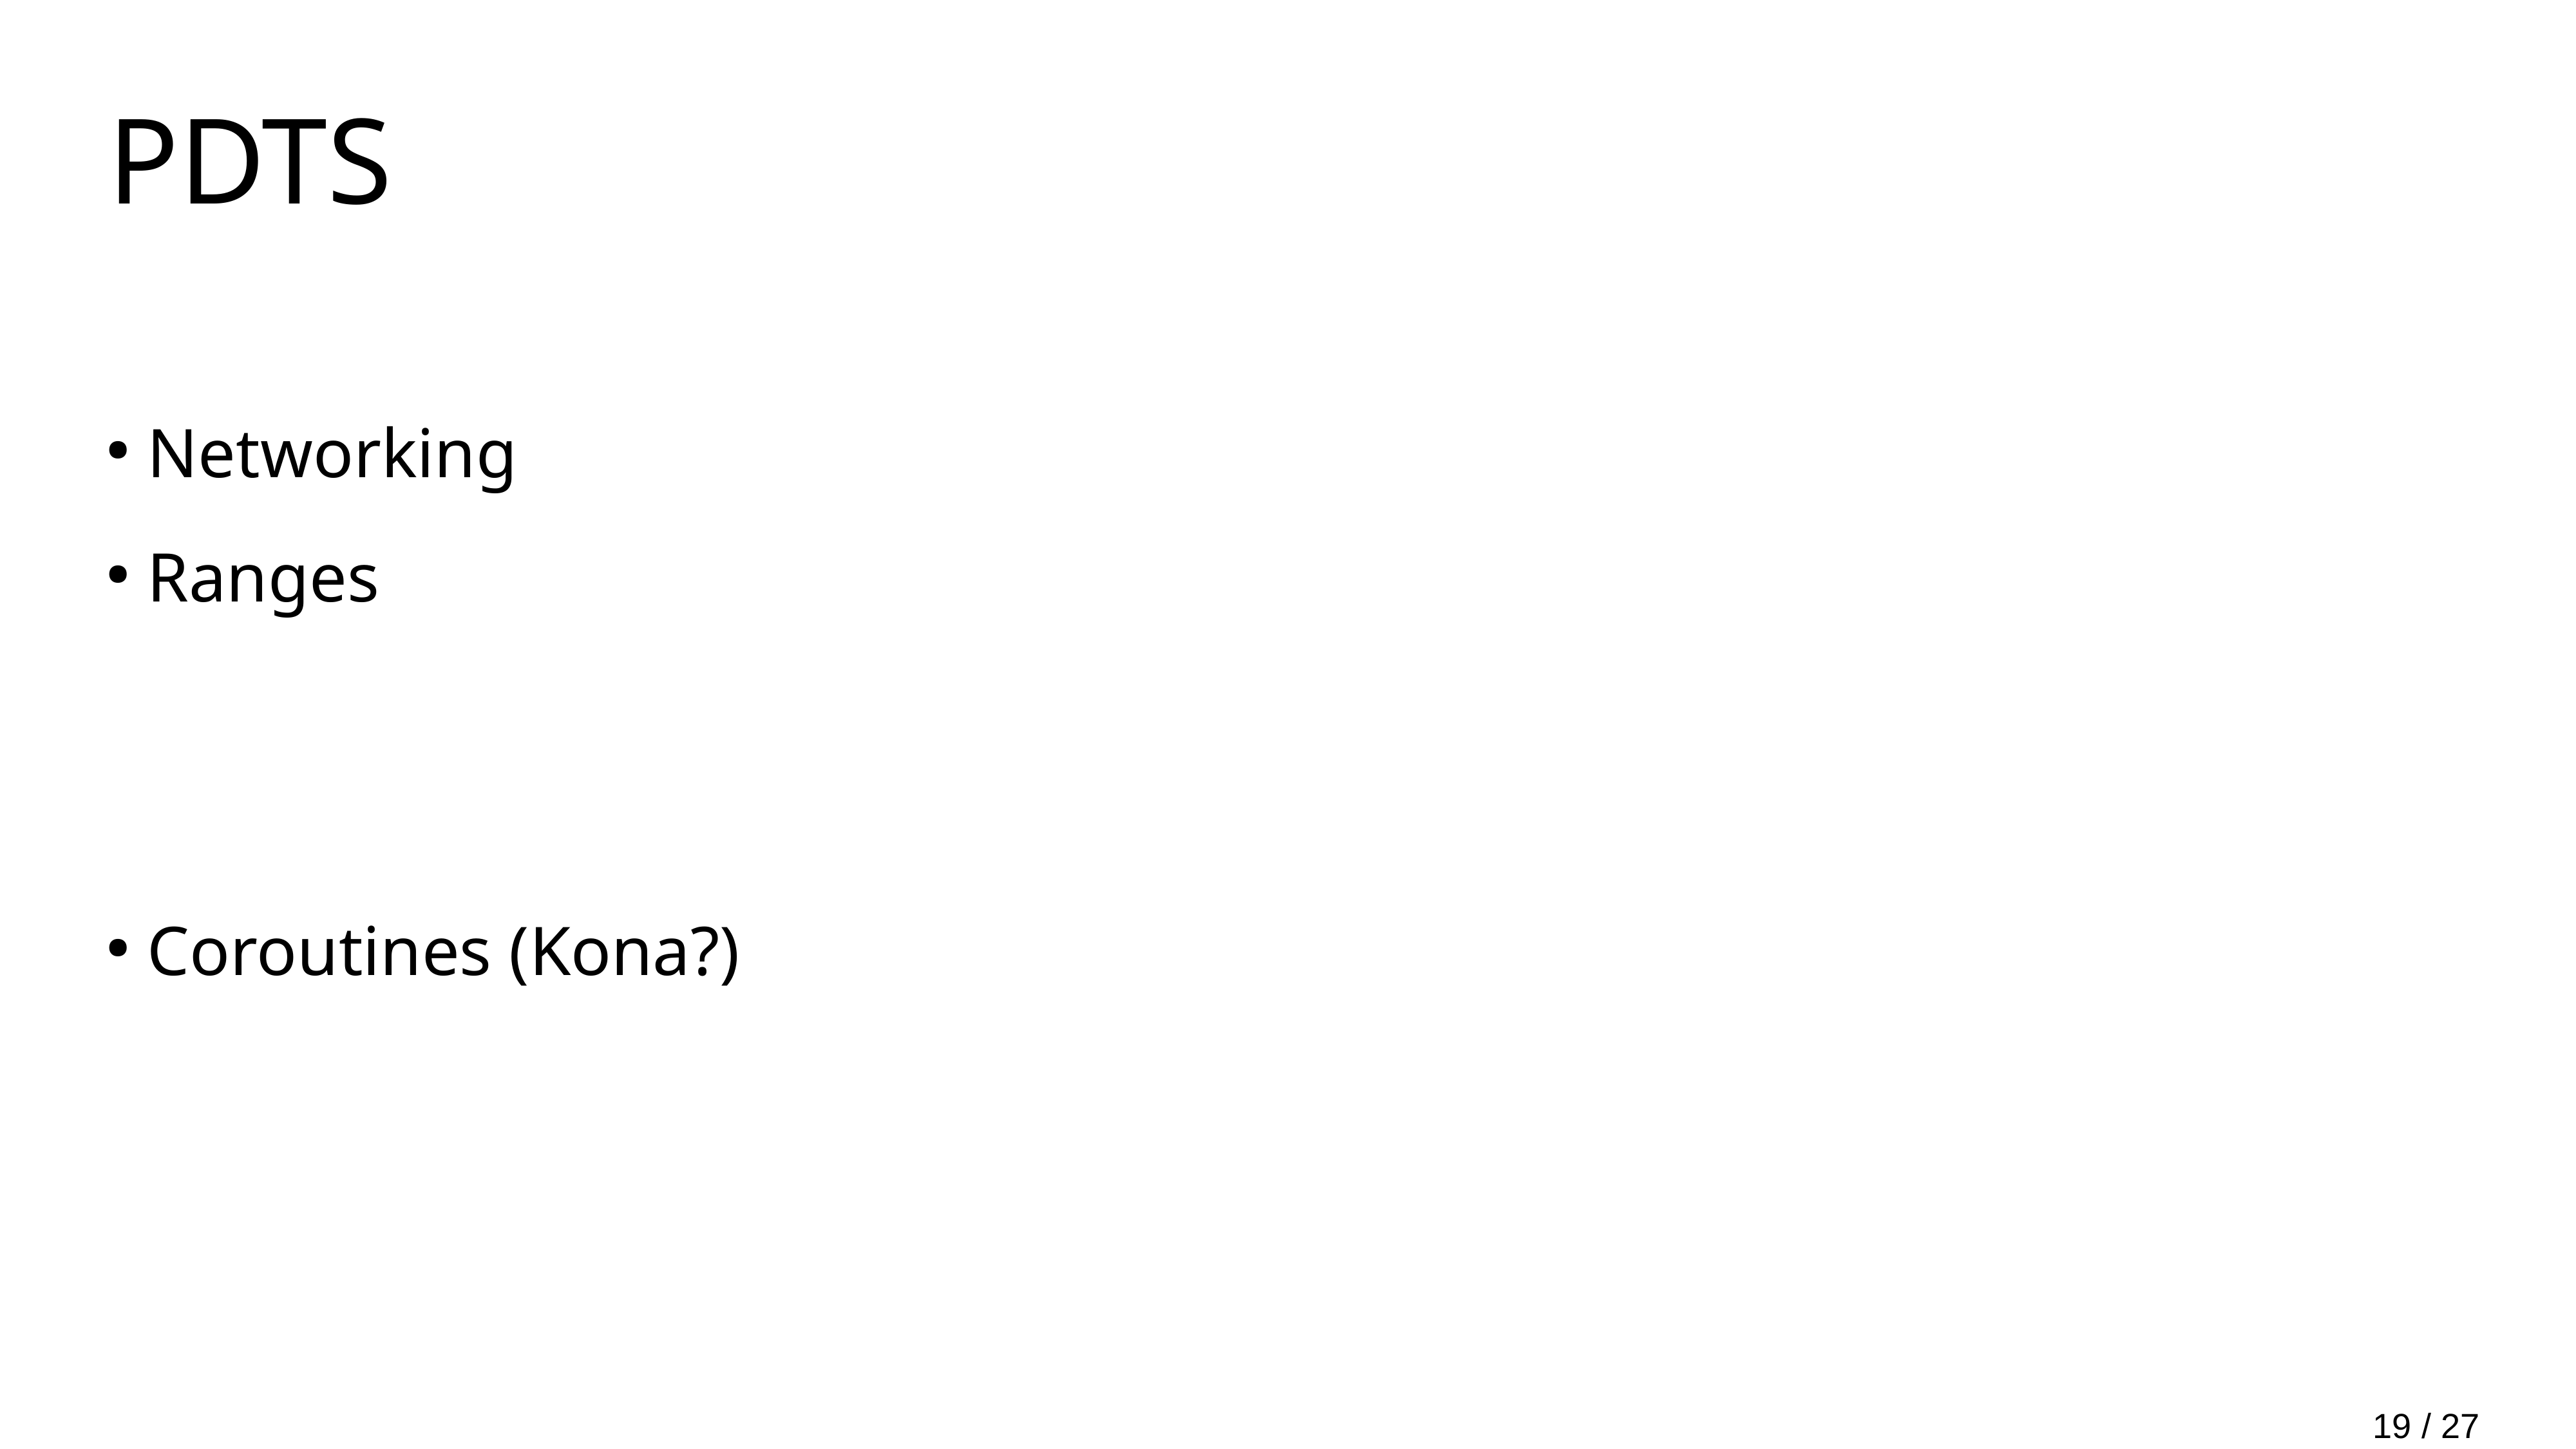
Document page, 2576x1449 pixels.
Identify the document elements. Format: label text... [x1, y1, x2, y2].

text_box 19 / 27 [2363, 1402, 2576, 1449]
text_box Networking Ranges Coroutines (Kona?) [96, 387, 2512, 1442]
title PDTS [108, 80, 2468, 242]
